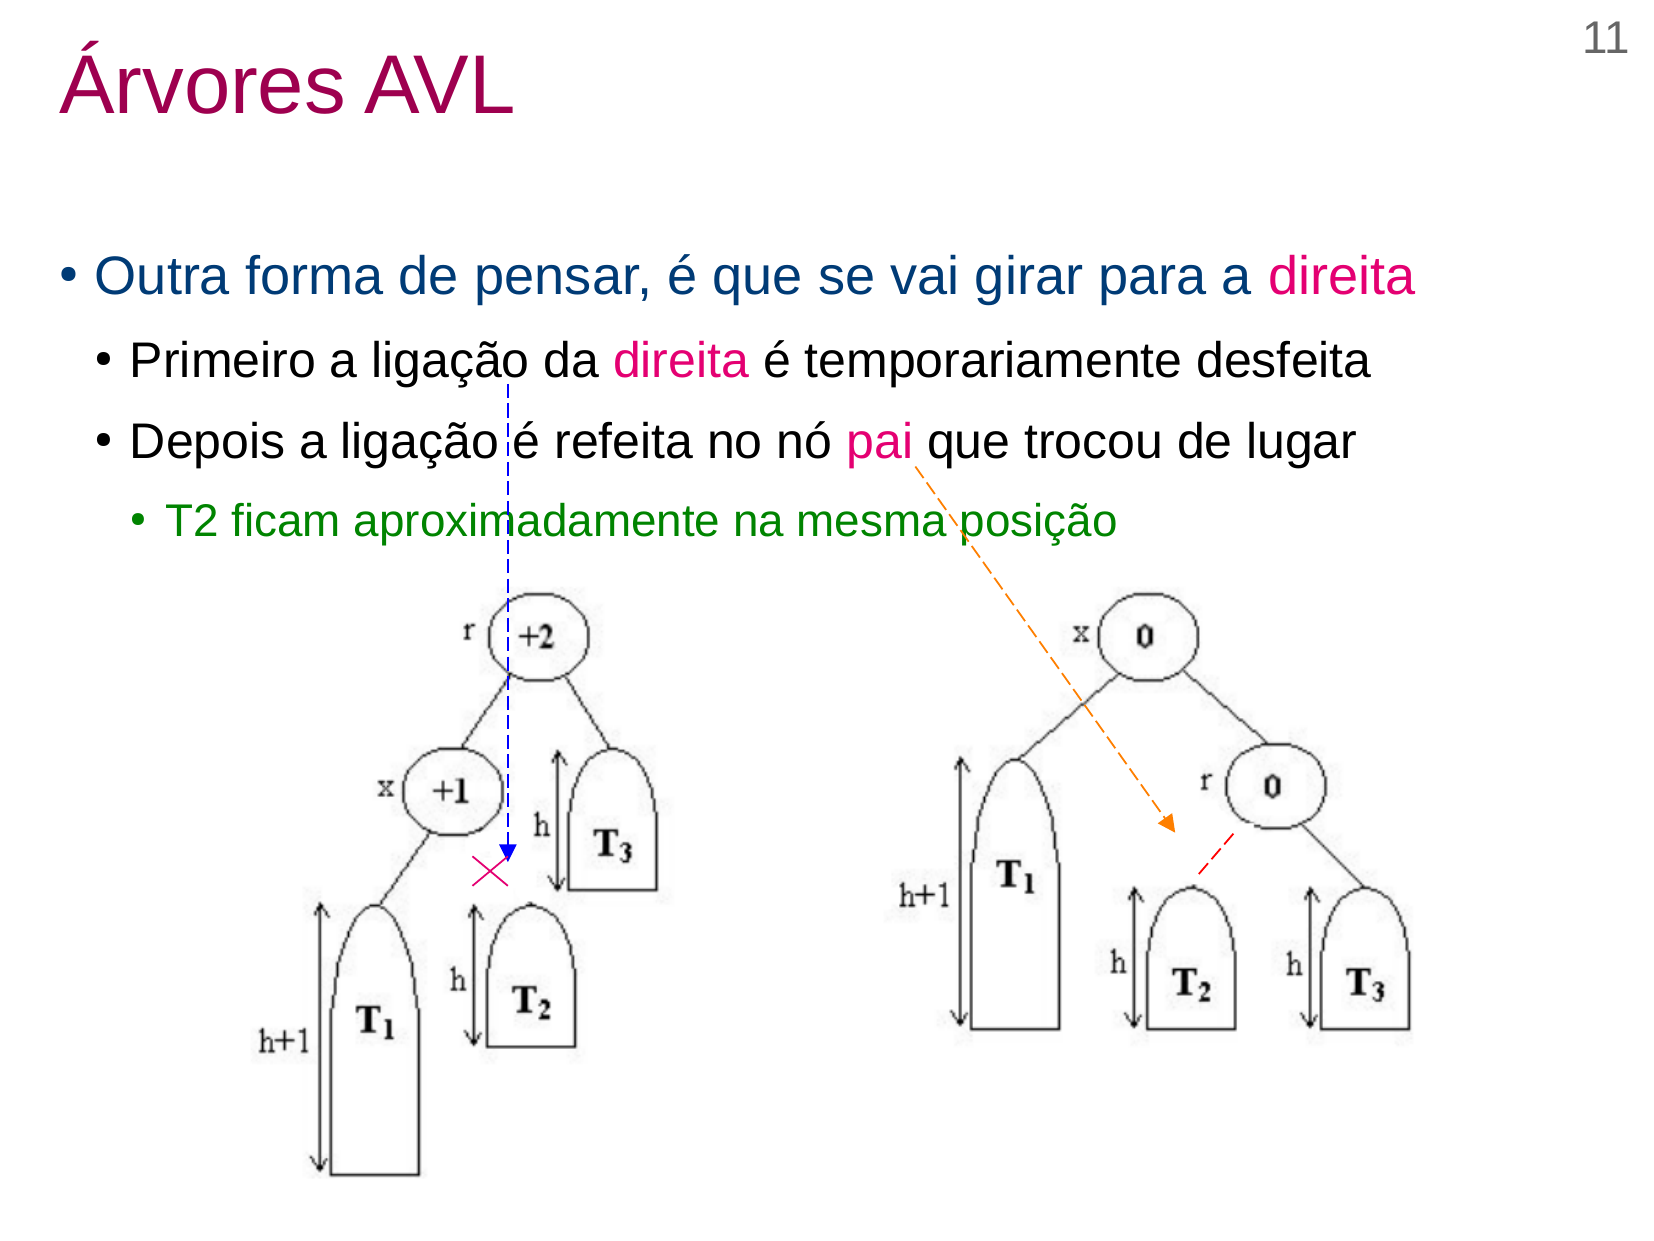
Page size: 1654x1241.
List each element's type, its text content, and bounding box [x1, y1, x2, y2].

picture [248, 584, 1423, 1182]
title Árvores AVL [59, 29, 1595, 148]
list Outra forma de pensar, é que se vai girar para a direita Primeiro a ligação da direita é temporariamente desfeita Depois a ligação é refeita no nó pai que trocou de lugar T2 ficam aproximadamente na mesma posição [59, 236, 1595, 1211]
